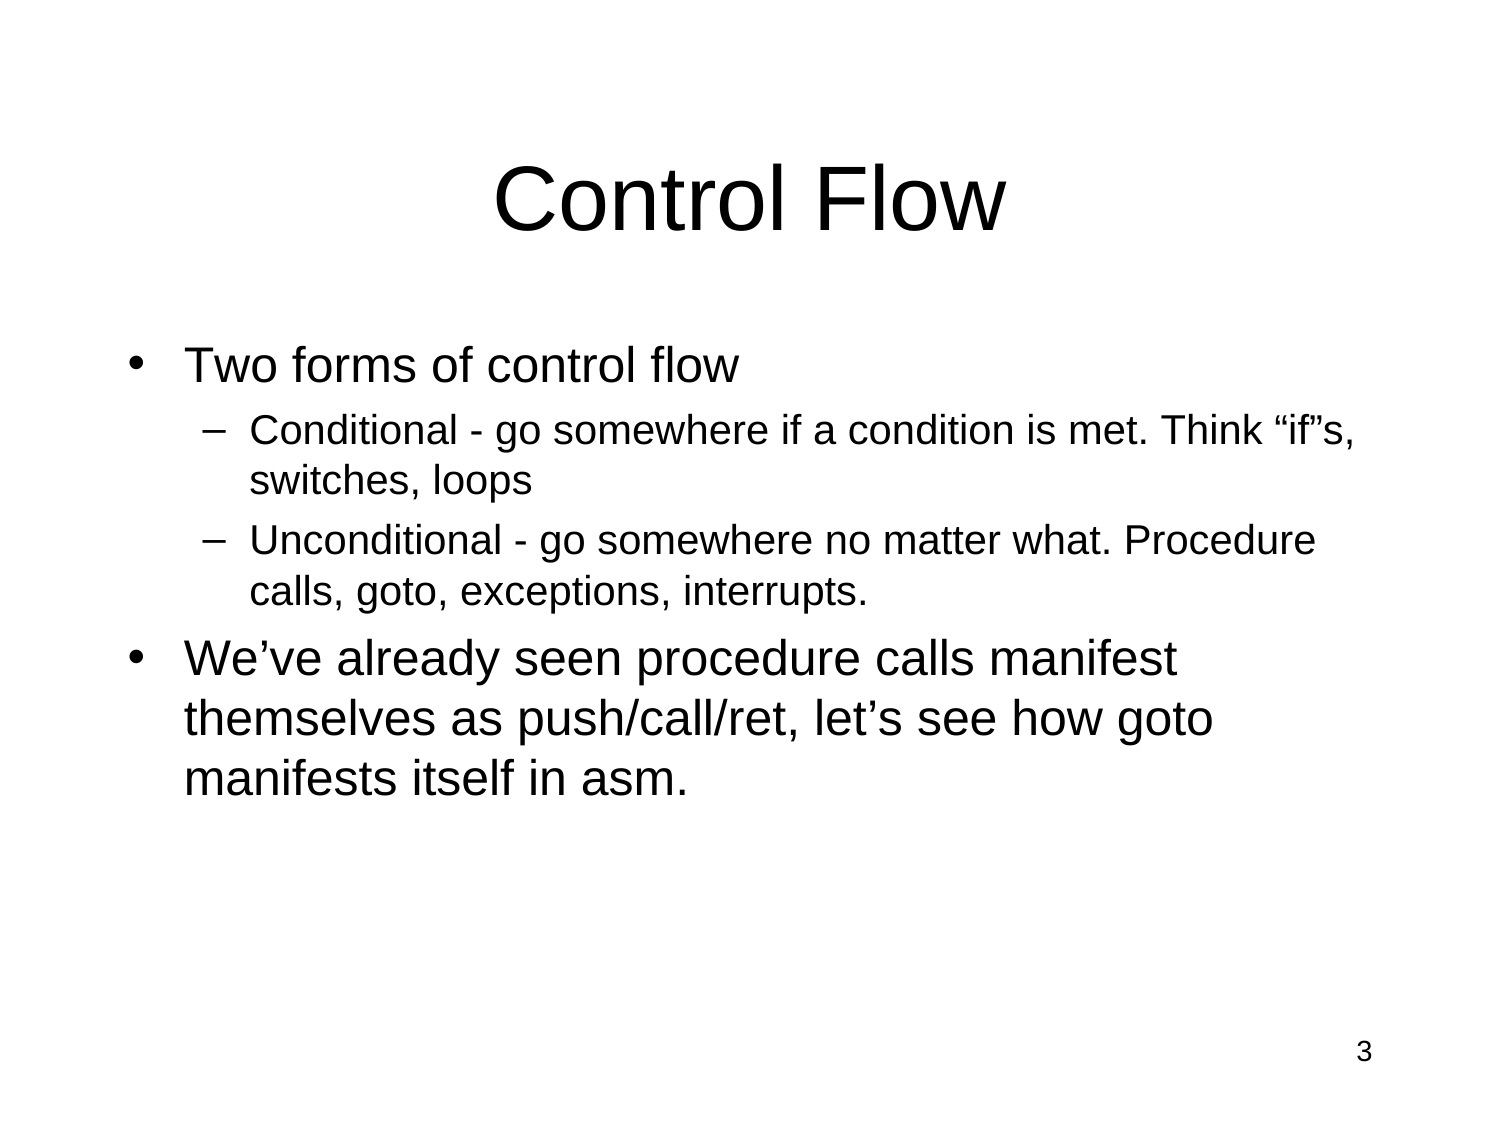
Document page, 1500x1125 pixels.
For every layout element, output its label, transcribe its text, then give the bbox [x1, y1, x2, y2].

title Control Flow [112, 99, 1388, 288]
list Two forms of control flow Conditional - go somewhere if a condition is met. Think “if”s, switches, loops Unconditional - go somewhere no matter what. Procedure calls, goto, exceptions, interrupts. We’ve already seen procedure calls manifest themselves as push/call/ret, let’s see how goto manifests itself in asm. [112, 324, 1388, 1001]
text_box <number> [1074, 1025, 1388, 1101]
